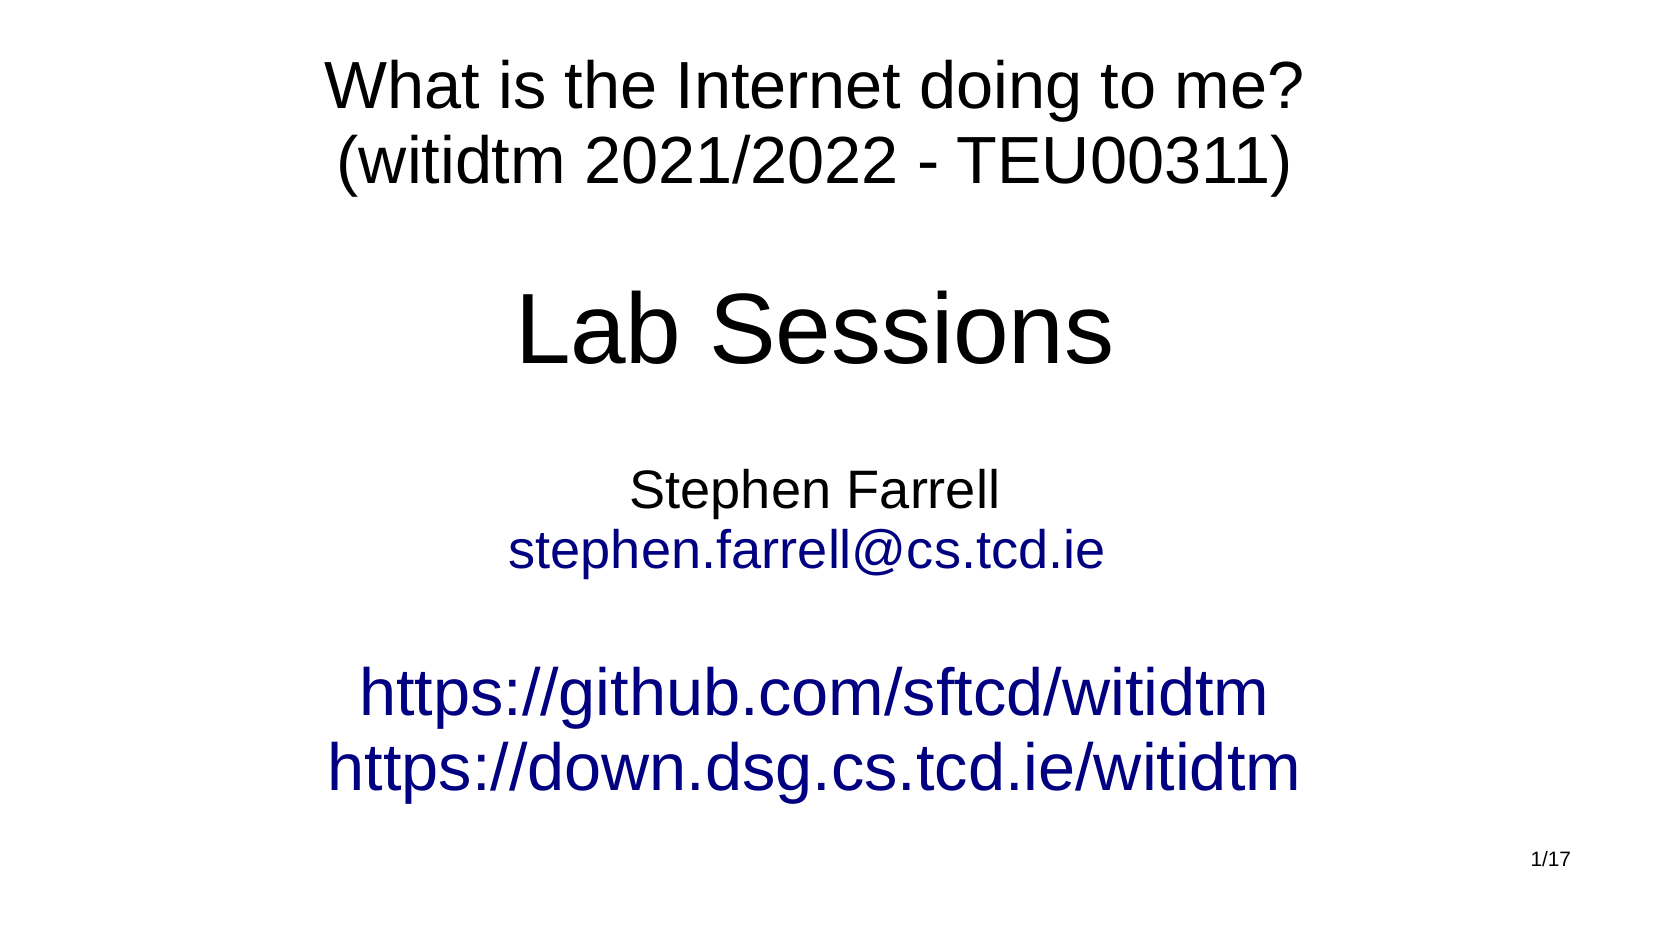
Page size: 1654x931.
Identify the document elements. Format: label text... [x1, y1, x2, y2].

subtitle What is the Internet doing to me? (witidtm 2021/2022 - TEU00311) Lab Sessions Stephen Farrell stephen.farrell@cs.tcd.ie https://github.com/sftcd/witidtm https://down.dsg.cs.tcd.ie/witidtm [70, 48, 1559, 922]
